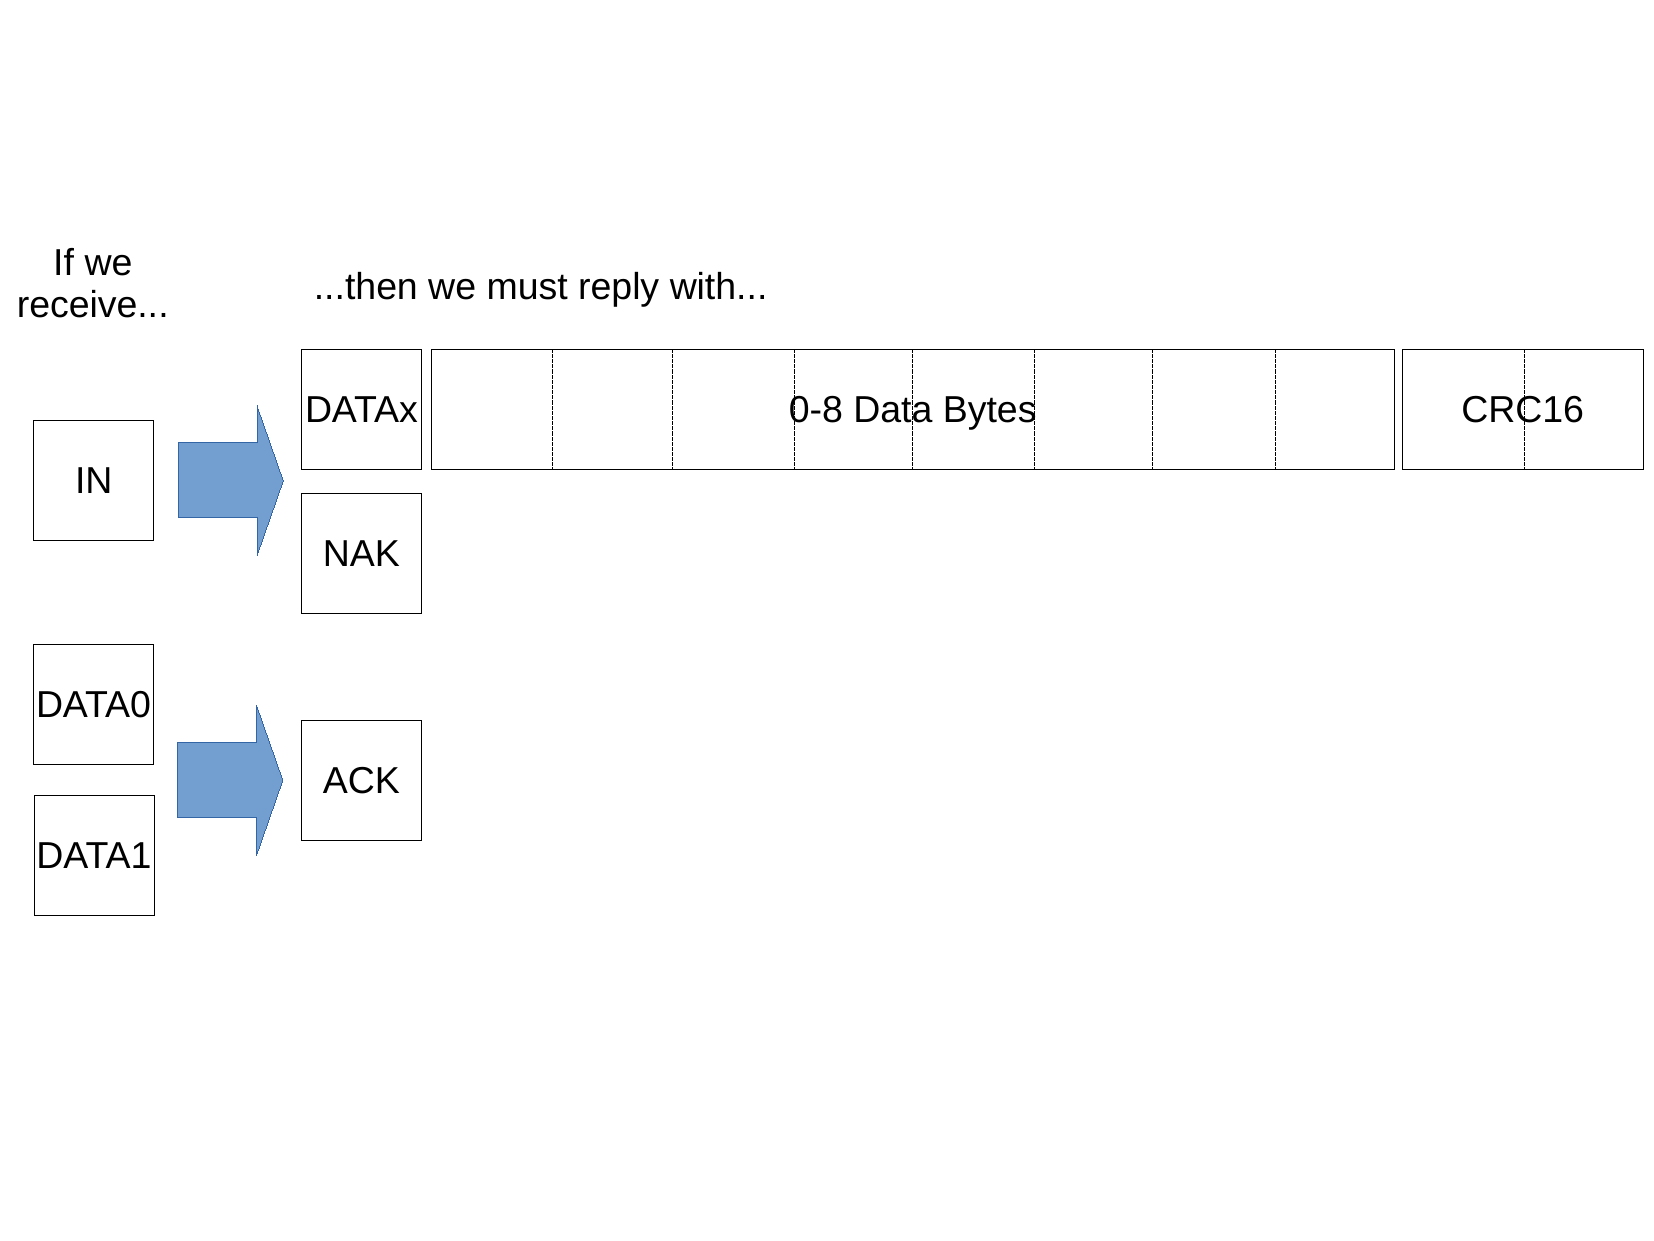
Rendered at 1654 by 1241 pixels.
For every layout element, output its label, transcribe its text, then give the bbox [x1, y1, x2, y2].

text_box ...then we must reply with... [299, 258, 783, 316]
text_box [178, 405, 284, 556]
text_box [177, 705, 283, 856]
text_box NAK [301, 493, 422, 614]
text_box 0-8 Data Bytes [431, 349, 1395, 470]
text_box DATAx [301, 349, 422, 470]
text_box IN [33, 420, 154, 541]
text_box ACK [301, 720, 422, 841]
text_box DATA1 [34, 795, 155, 916]
text_box DATA0 [33, 644, 154, 765]
text_box CRC16 [1402, 349, 1644, 470]
text_box If we receive... [2, 234, 184, 376]
